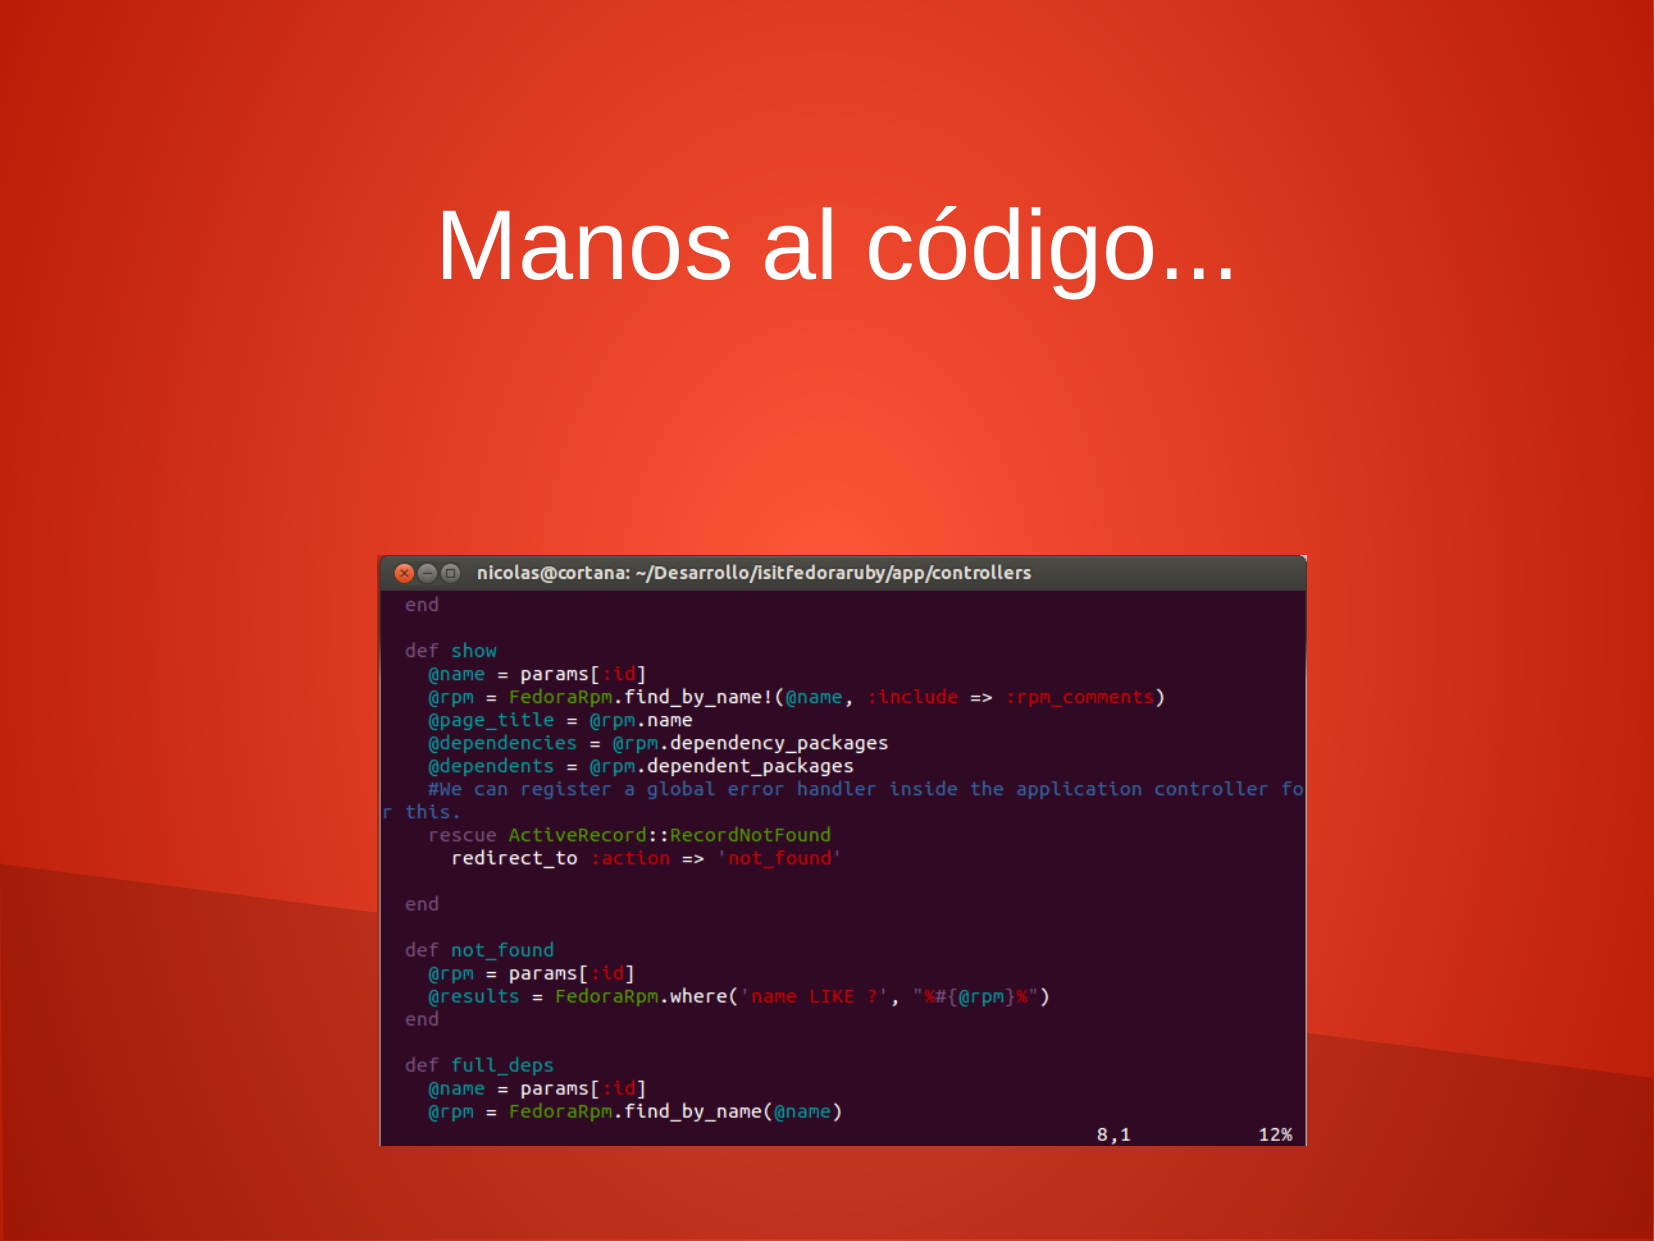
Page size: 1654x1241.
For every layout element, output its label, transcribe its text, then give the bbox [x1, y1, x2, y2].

title Manos al código... [94, 141, 1583, 349]
picture [377, 555, 1307, 1146]
